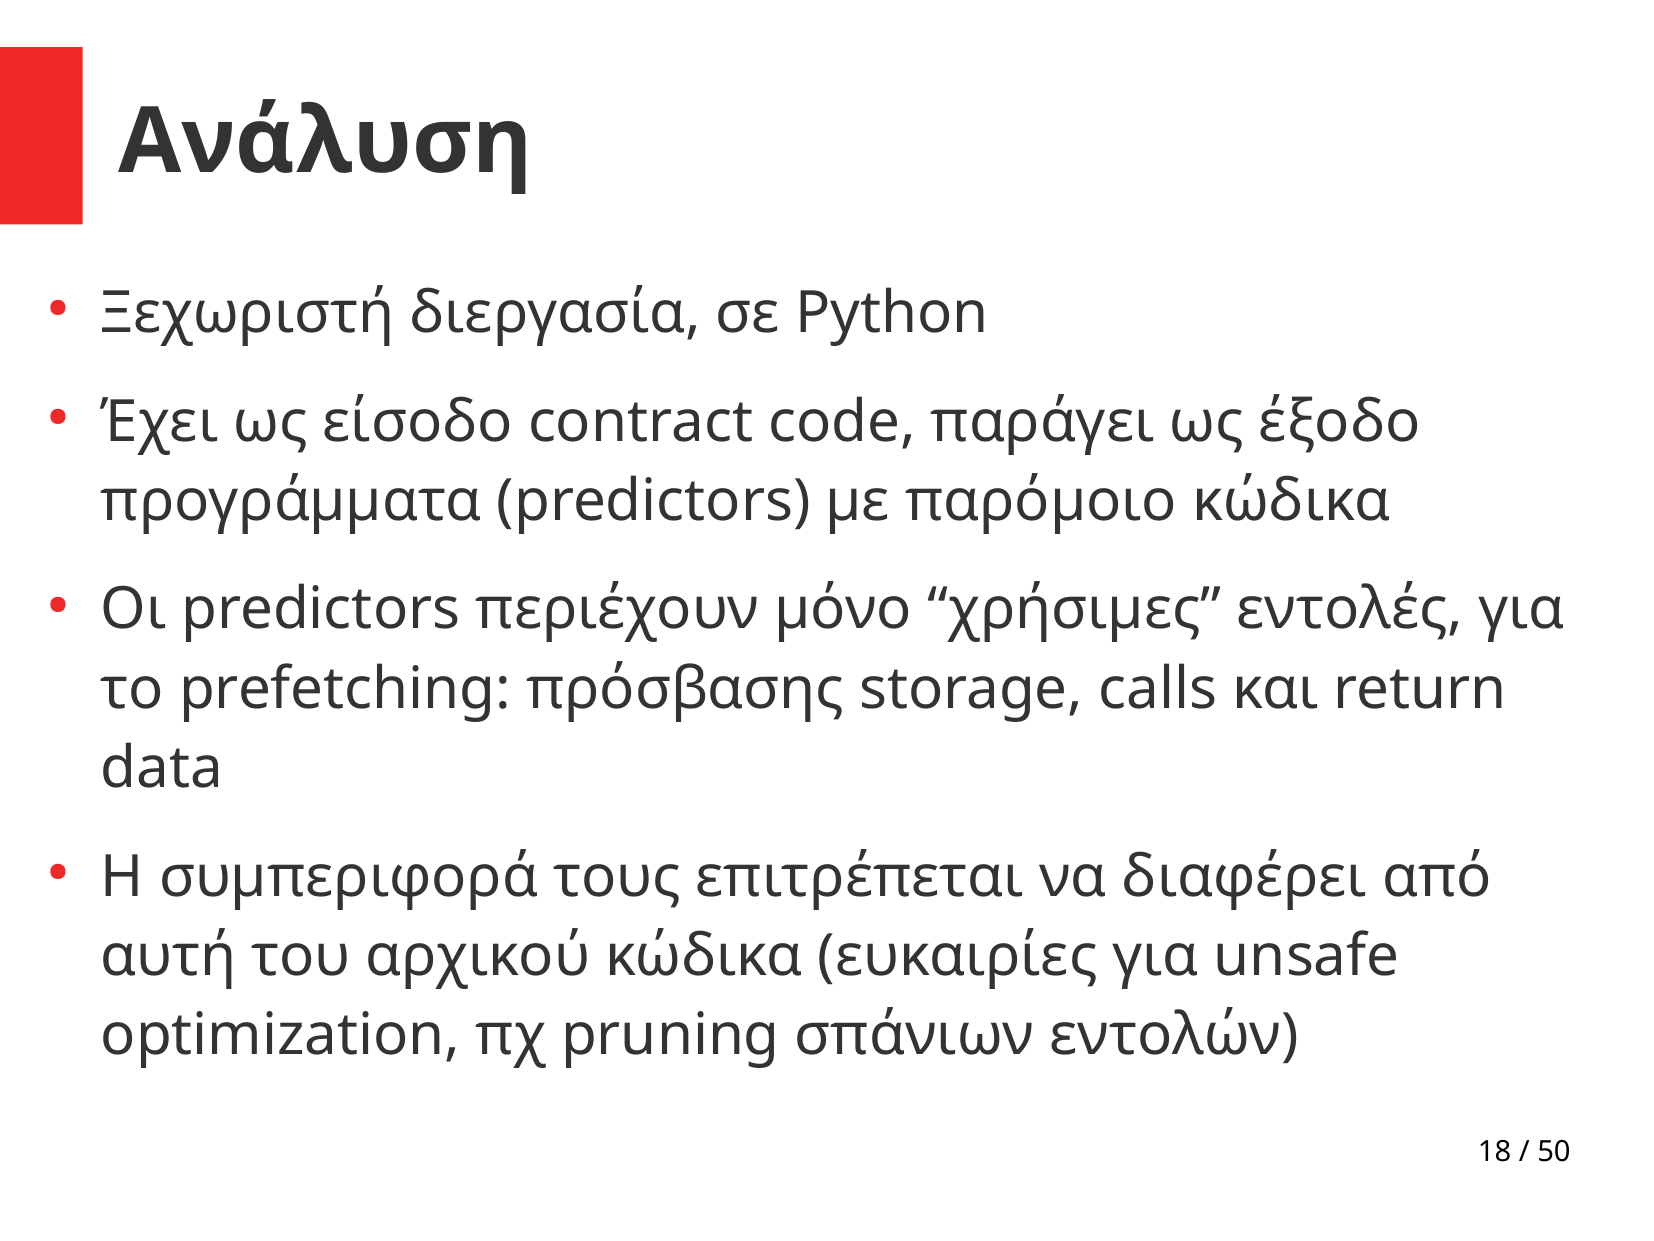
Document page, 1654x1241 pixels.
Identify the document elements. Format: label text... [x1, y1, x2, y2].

list Ξεχωριστή διεργασία, σε Python Έχει ως είσοδο contract code, παράγει ως έξοδο προγράμματα (predictors) με παρόμοιο κώδικα Οι predictors περιέχουν μόνο “χρήσιμες” εντολές, για το prefetching: πρόσβασης storage, calls και return data Η συμπεριφορά τους επιτρέπεται να διαφέρει από αυτή του αρχικού κώδικα (ευκαιρίες για unsafe optimization, πχ pruning σπάνιων εντολών) [30, 270, 1621, 1111]
title Ανάλυση [118, 33, 1571, 241]
